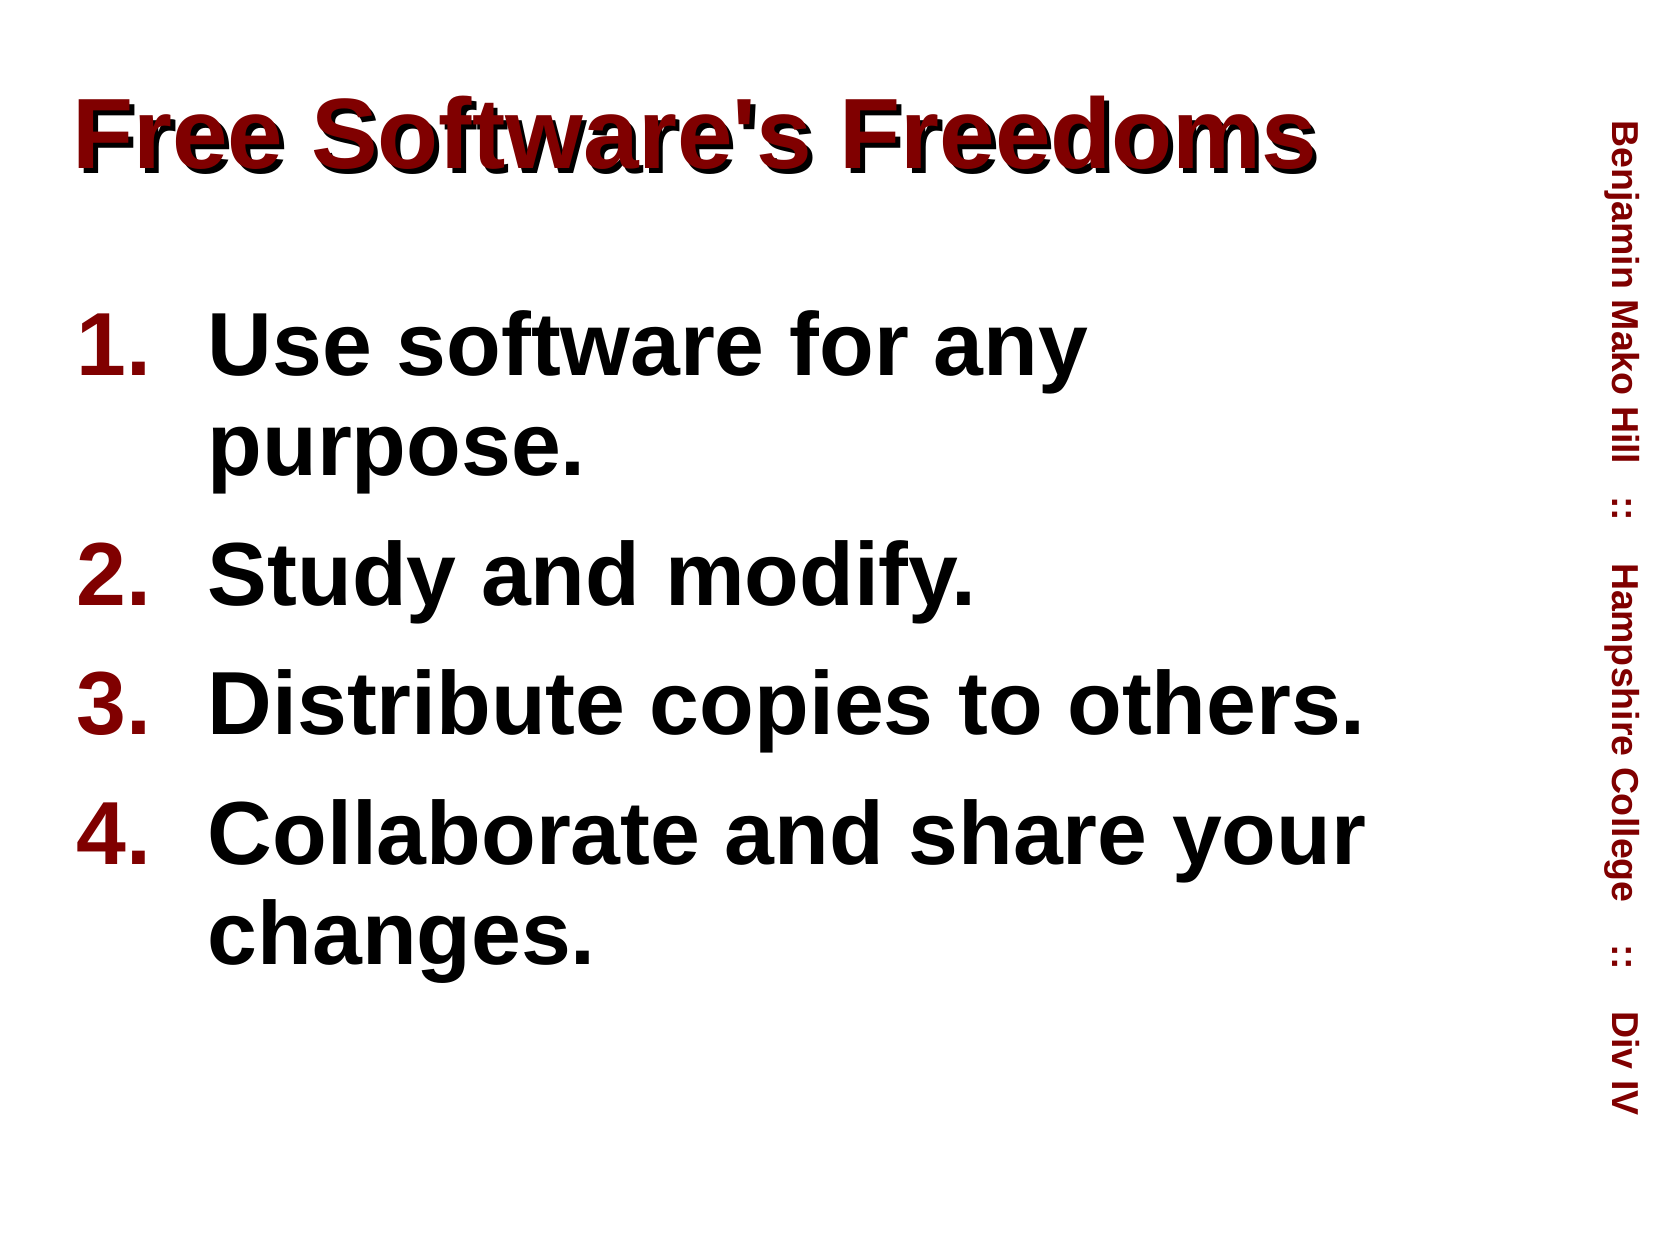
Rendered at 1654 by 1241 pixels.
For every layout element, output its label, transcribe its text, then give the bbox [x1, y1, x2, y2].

list Use software for any purpose. Study and modify. Distribute copies to others. Collaborate and share your changes. [76, 294, 1472, 1132]
title Free Software's Freedoms [72, 70, 1485, 198]
